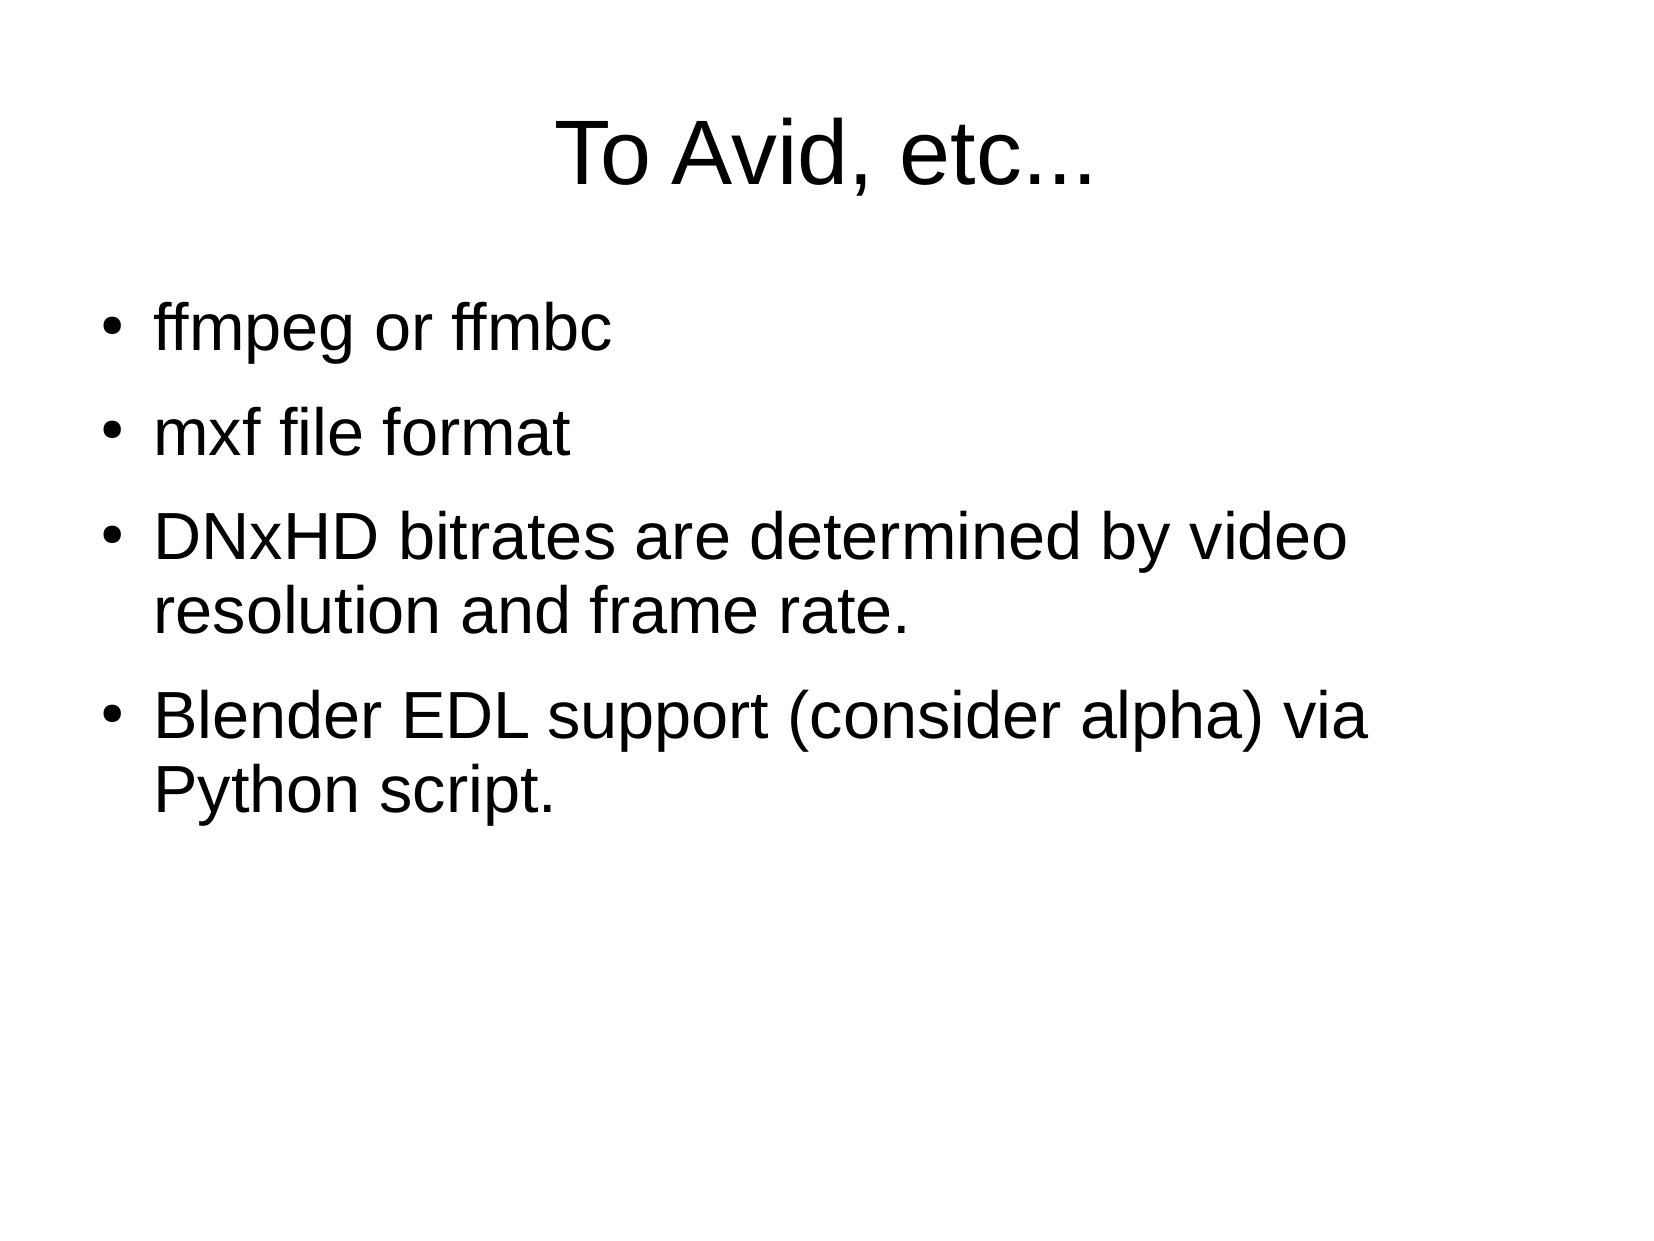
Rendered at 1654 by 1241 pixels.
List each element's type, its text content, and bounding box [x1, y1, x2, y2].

title To Avid, etc... [82, 49, 1571, 257]
list ffmpeg or ffmbc mxf file format DNxHD bitrates are determined by video resolution and frame rate. Blender EDL support (consider alpha) via Python script. [82, 290, 1571, 1109]
